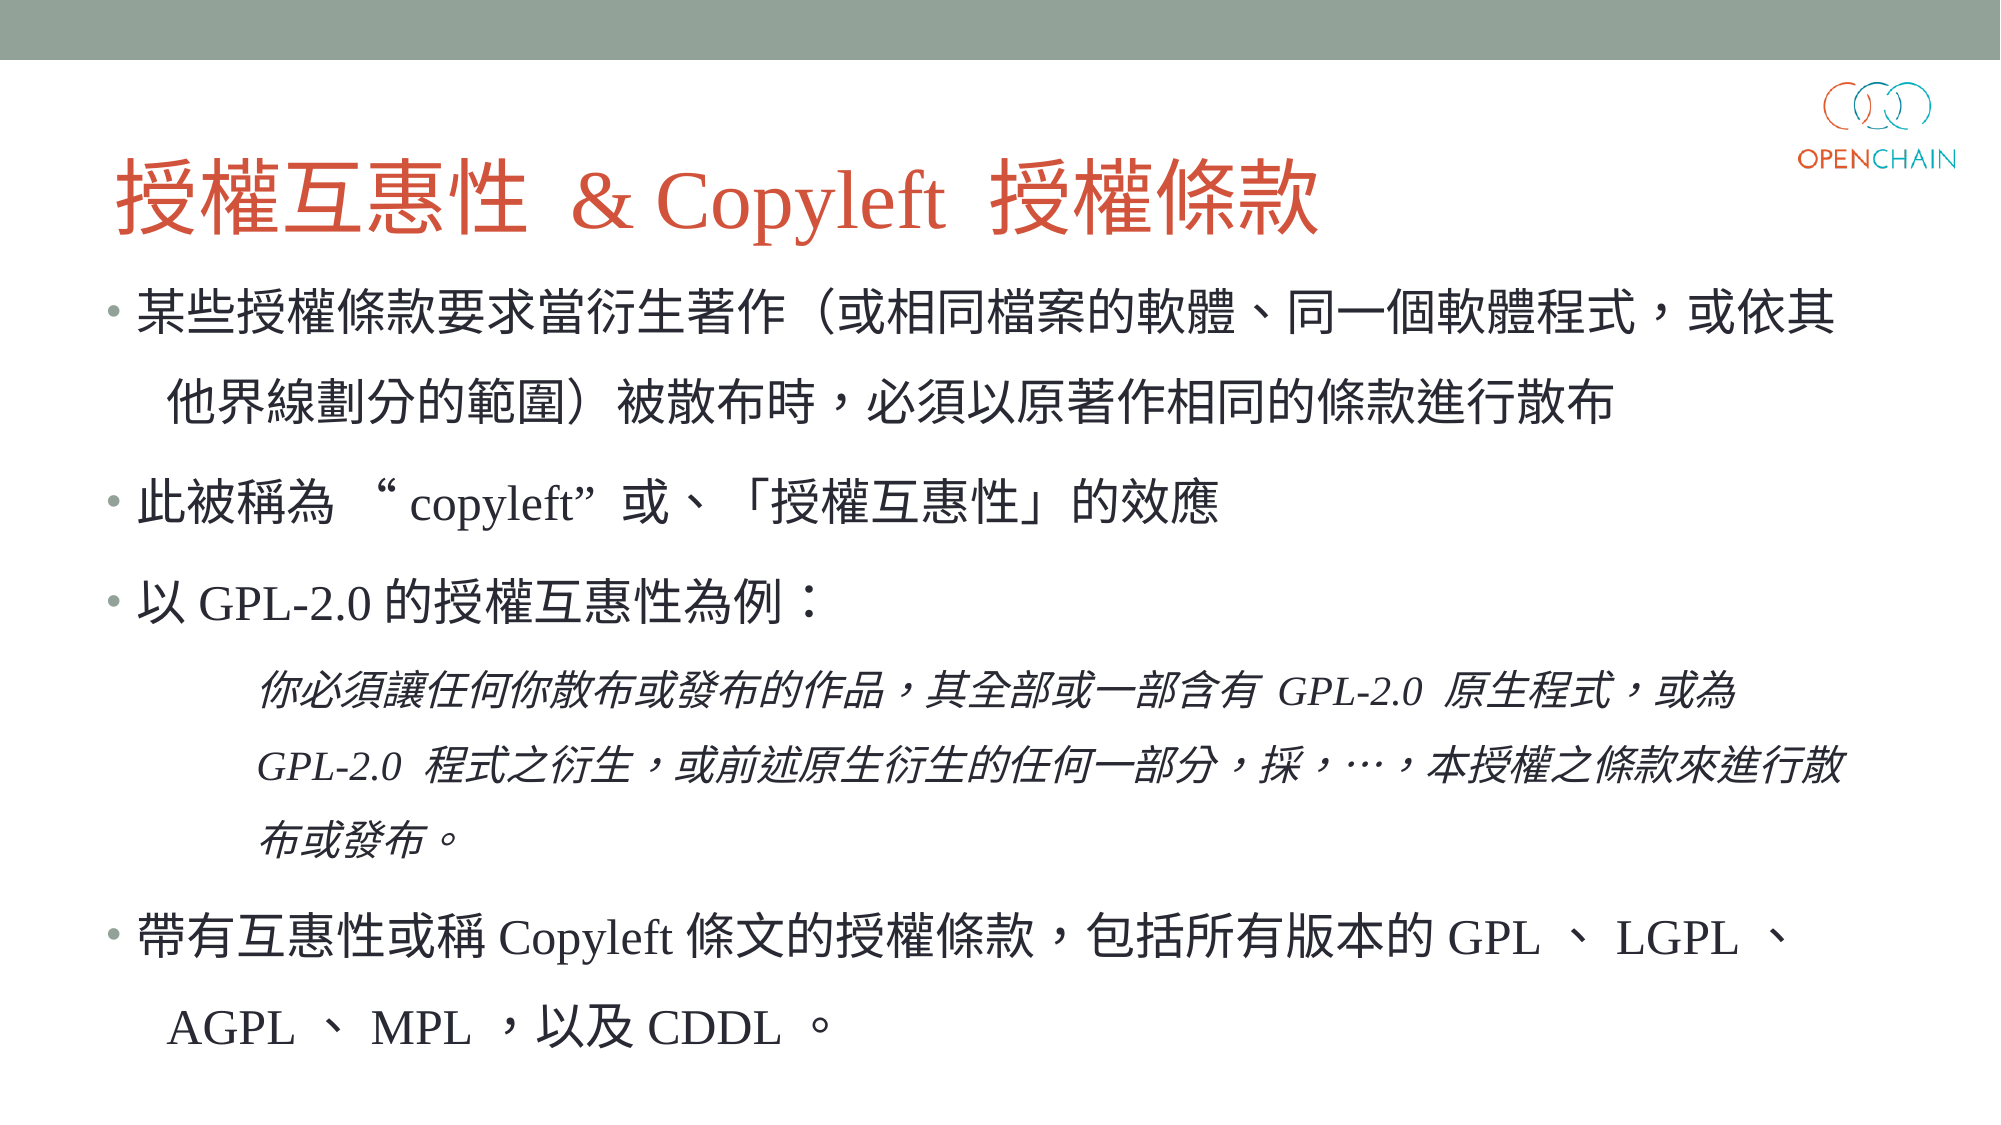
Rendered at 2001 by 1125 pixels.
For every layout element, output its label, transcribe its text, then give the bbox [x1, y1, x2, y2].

title 授權互惠性 & Copyleft 授權條款 [99, 87, 1900, 251]
list 某些授權條款要求當衍生著作（或相同檔案的軟體、同一個軟體程式，或依其他界線劃分的範圍）被散布時，必須以原著作相同的條款進行散布 此被稱為 “copyleft” 或、「授權互惠性」的效應 以GPL-2.0的授權互惠性為例： 你必須讓任何你散布或發布的作品，其全部或一部含有 GPL-2.0 原生程式，或為 GPL-2.0 程式之衍生，或前述原生衍生的任何一部分，採，…，本授權之條款來進行散布或發布。 帶有互惠性或稱Copyleft條文的授權條款，包括所有版本的GPL、LGPL、AGPL、MPL，以及CDDL。 [91, 243, 1863, 1093]
